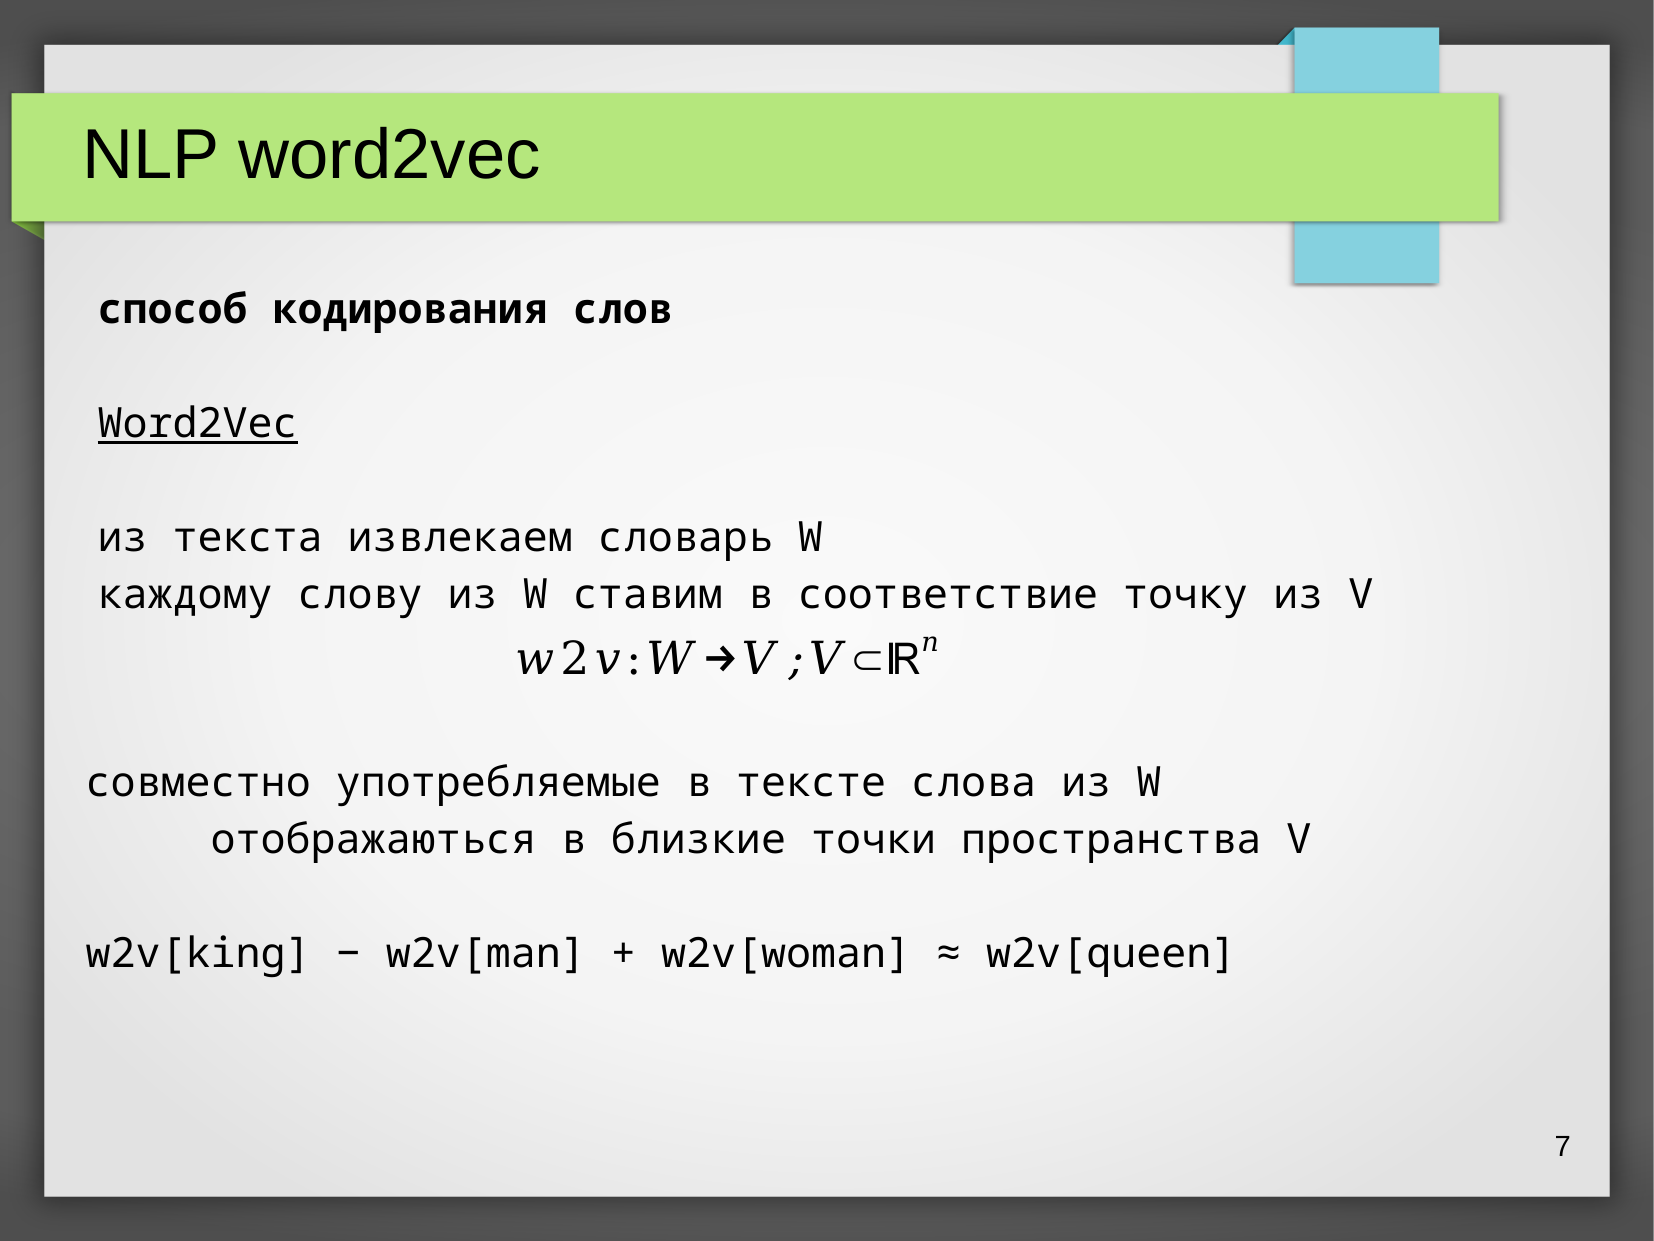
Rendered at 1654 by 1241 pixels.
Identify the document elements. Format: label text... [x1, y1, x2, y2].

title NLP word2vec [82, 113, 1406, 194]
chart [508, 625, 945, 685]
text_box совместно употребляемые в тексте слова из W отображаються в близкие точки пространства V w2v[king] − w2v[man] + w2v[woman] ≈ w2v[queen] [70, 744, 1441, 981]
text_box способ кодирования слов Word2Vec из текста извлекаем словарь W каждому слову из W ставим в соответствие точку из V [82, 271, 1607, 619]
picture [0, 0, 1654, 1241]
